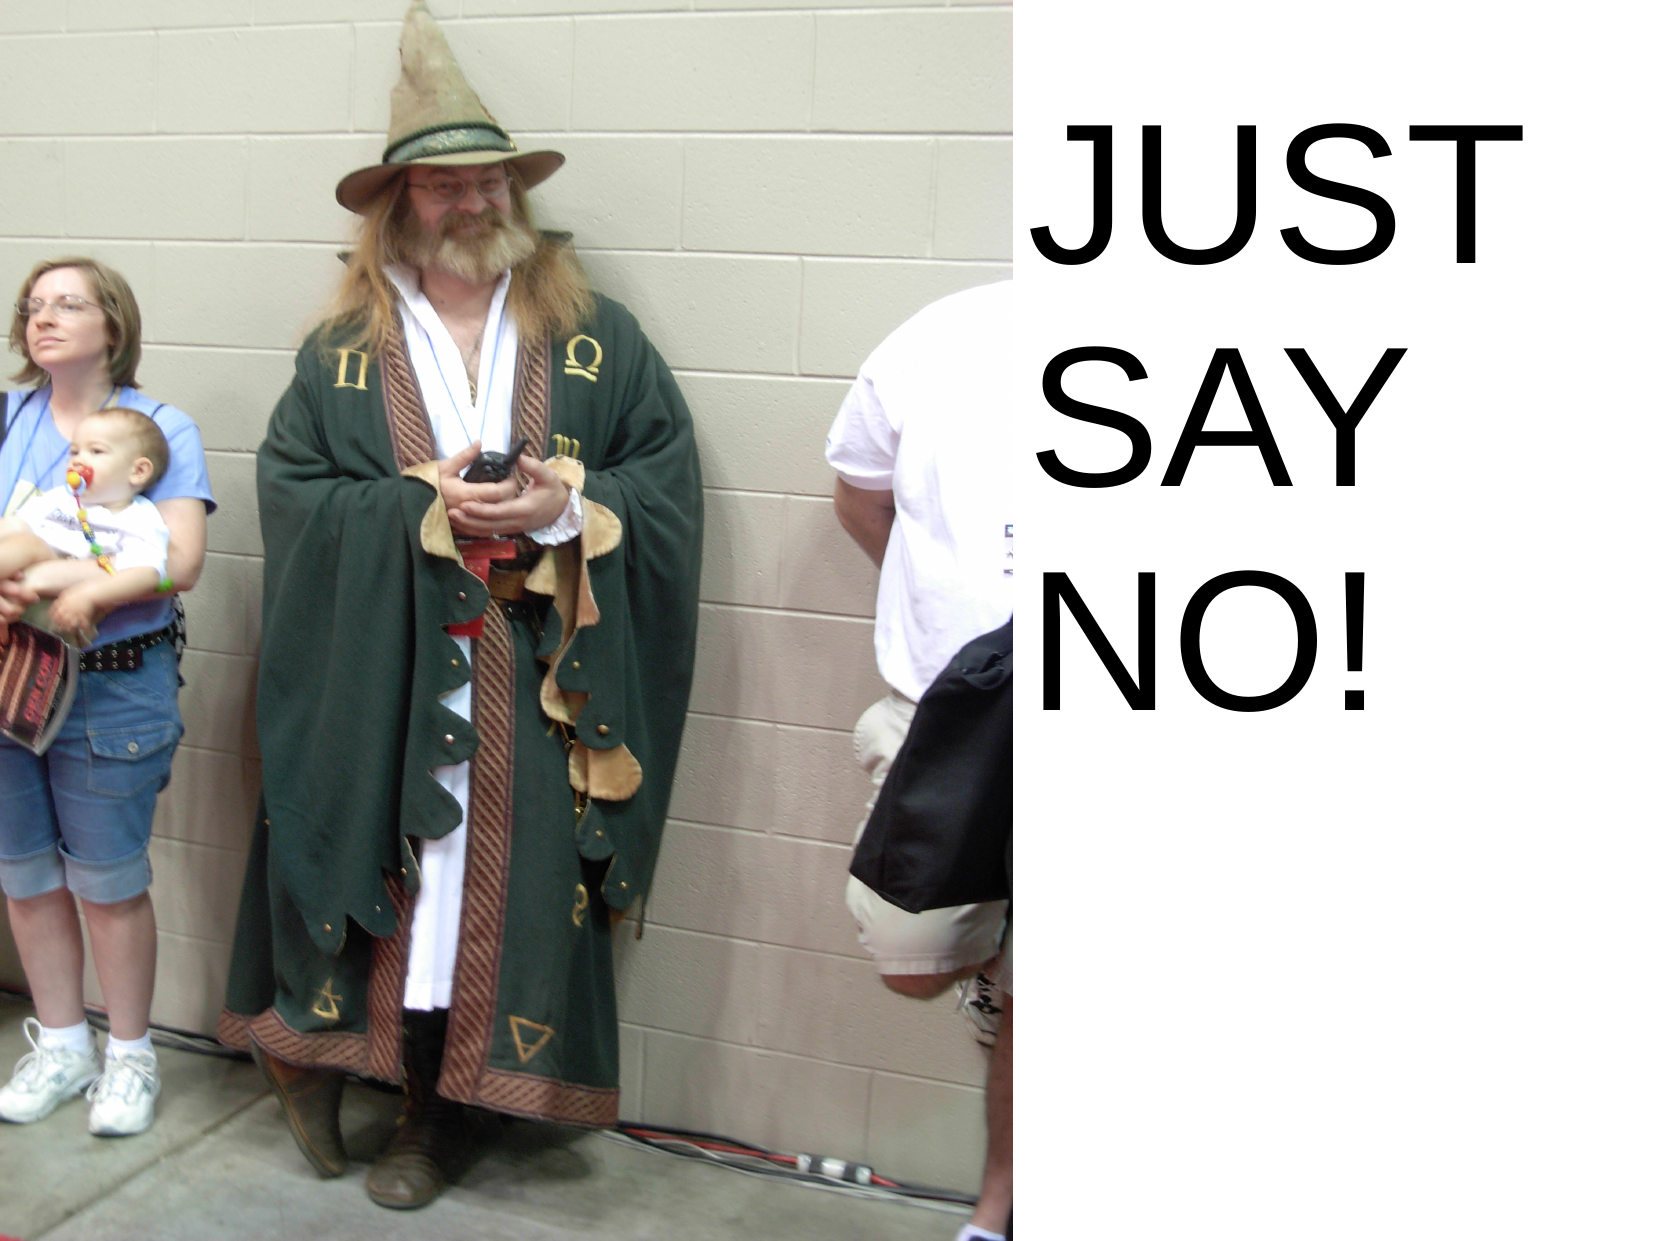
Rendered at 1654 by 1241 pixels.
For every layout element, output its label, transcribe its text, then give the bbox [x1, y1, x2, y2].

picture [0, 0, 1013, 1241]
text_box JUST SAY NO! [1012, 75, 1651, 761]
